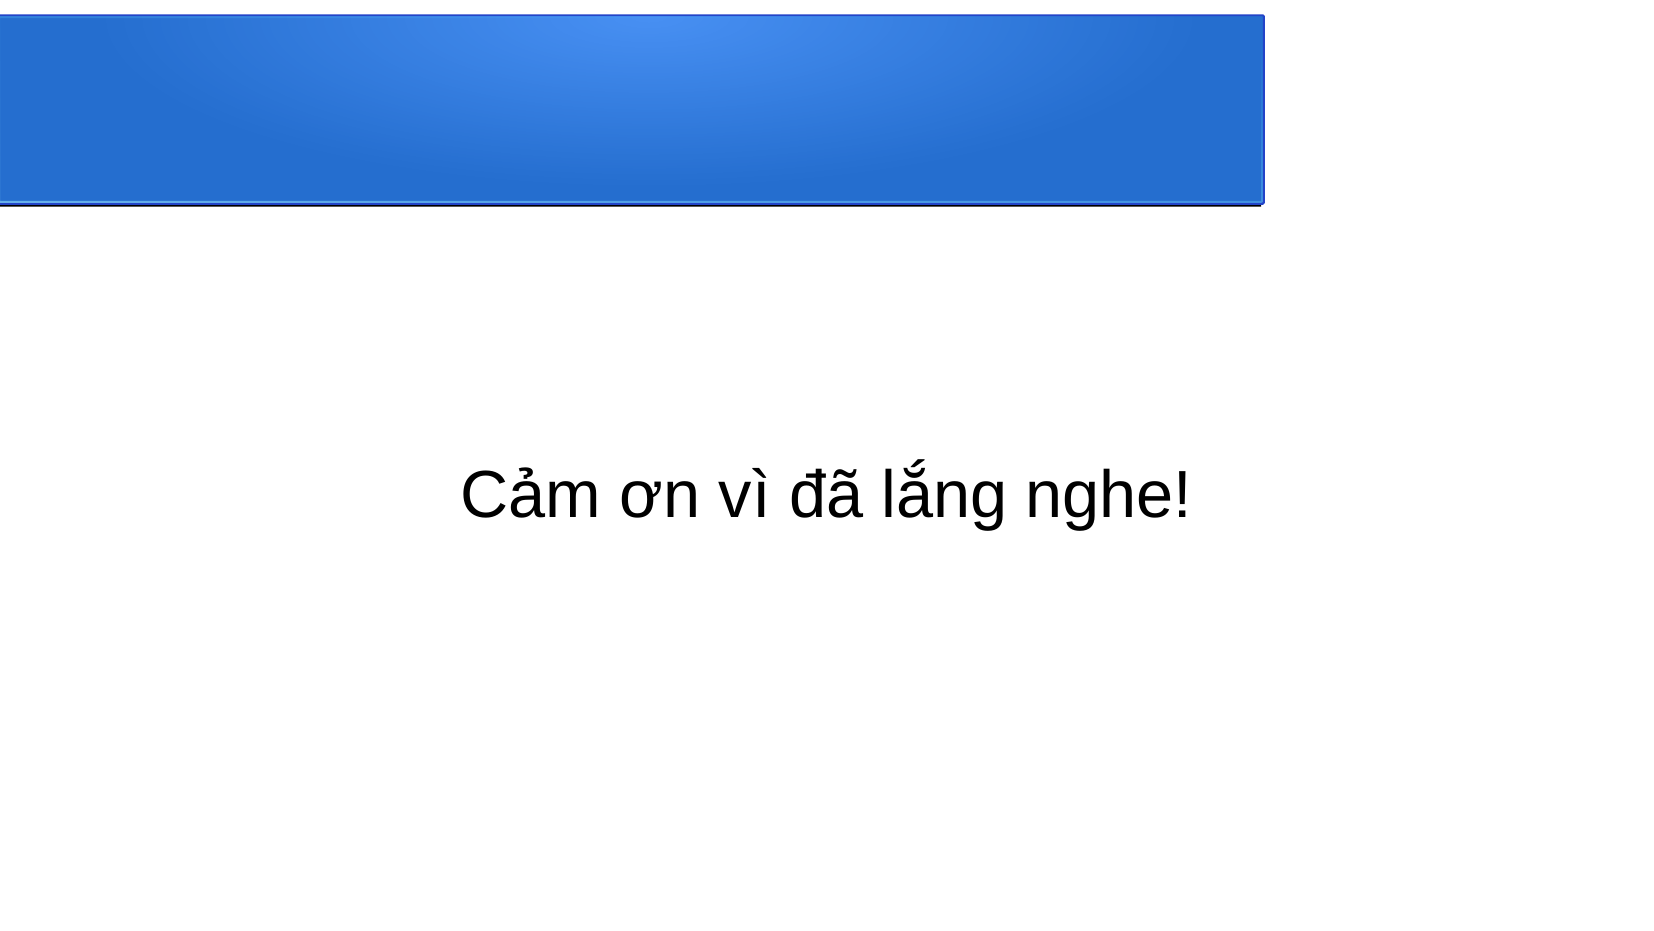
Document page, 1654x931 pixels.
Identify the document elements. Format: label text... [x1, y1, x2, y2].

subtitle Cảm ơn vì đã lắng nghe! [82, 224, 1571, 764]
